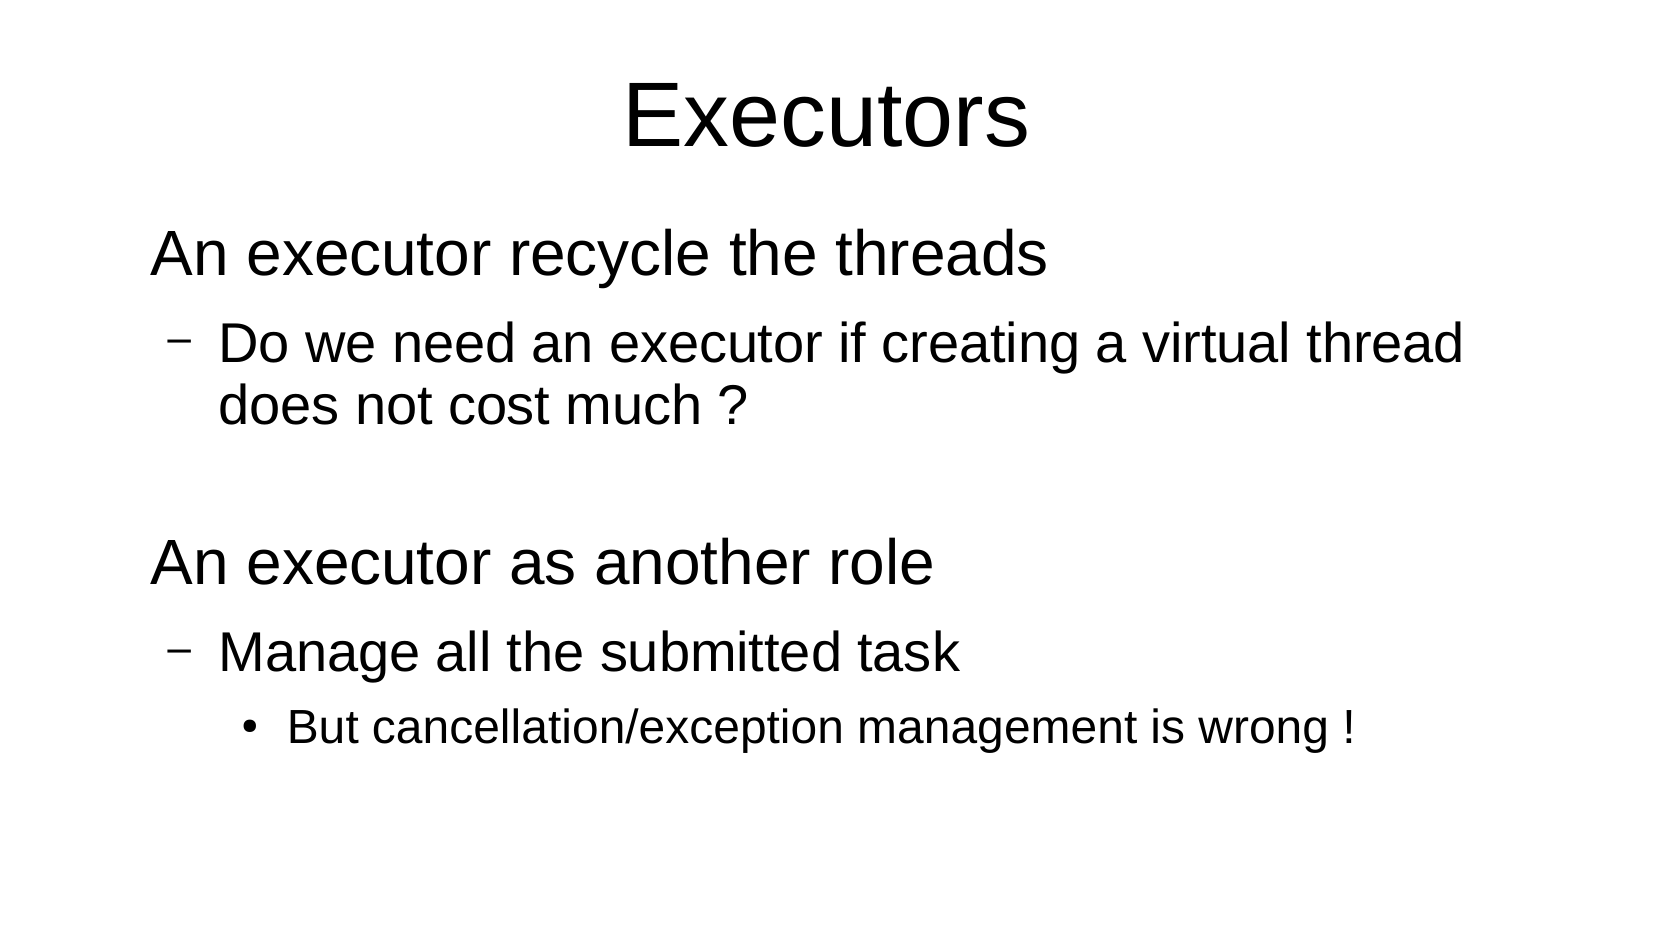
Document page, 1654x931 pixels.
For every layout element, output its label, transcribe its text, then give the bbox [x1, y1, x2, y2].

title Executors [82, 37, 1571, 193]
list An executor recycle the threads Do we need an executor if creating a virtual thread does not cost much ? An executor as another role Manage all the submitted task But cancellation/exception management is wrong ! [82, 217, 1571, 758]
